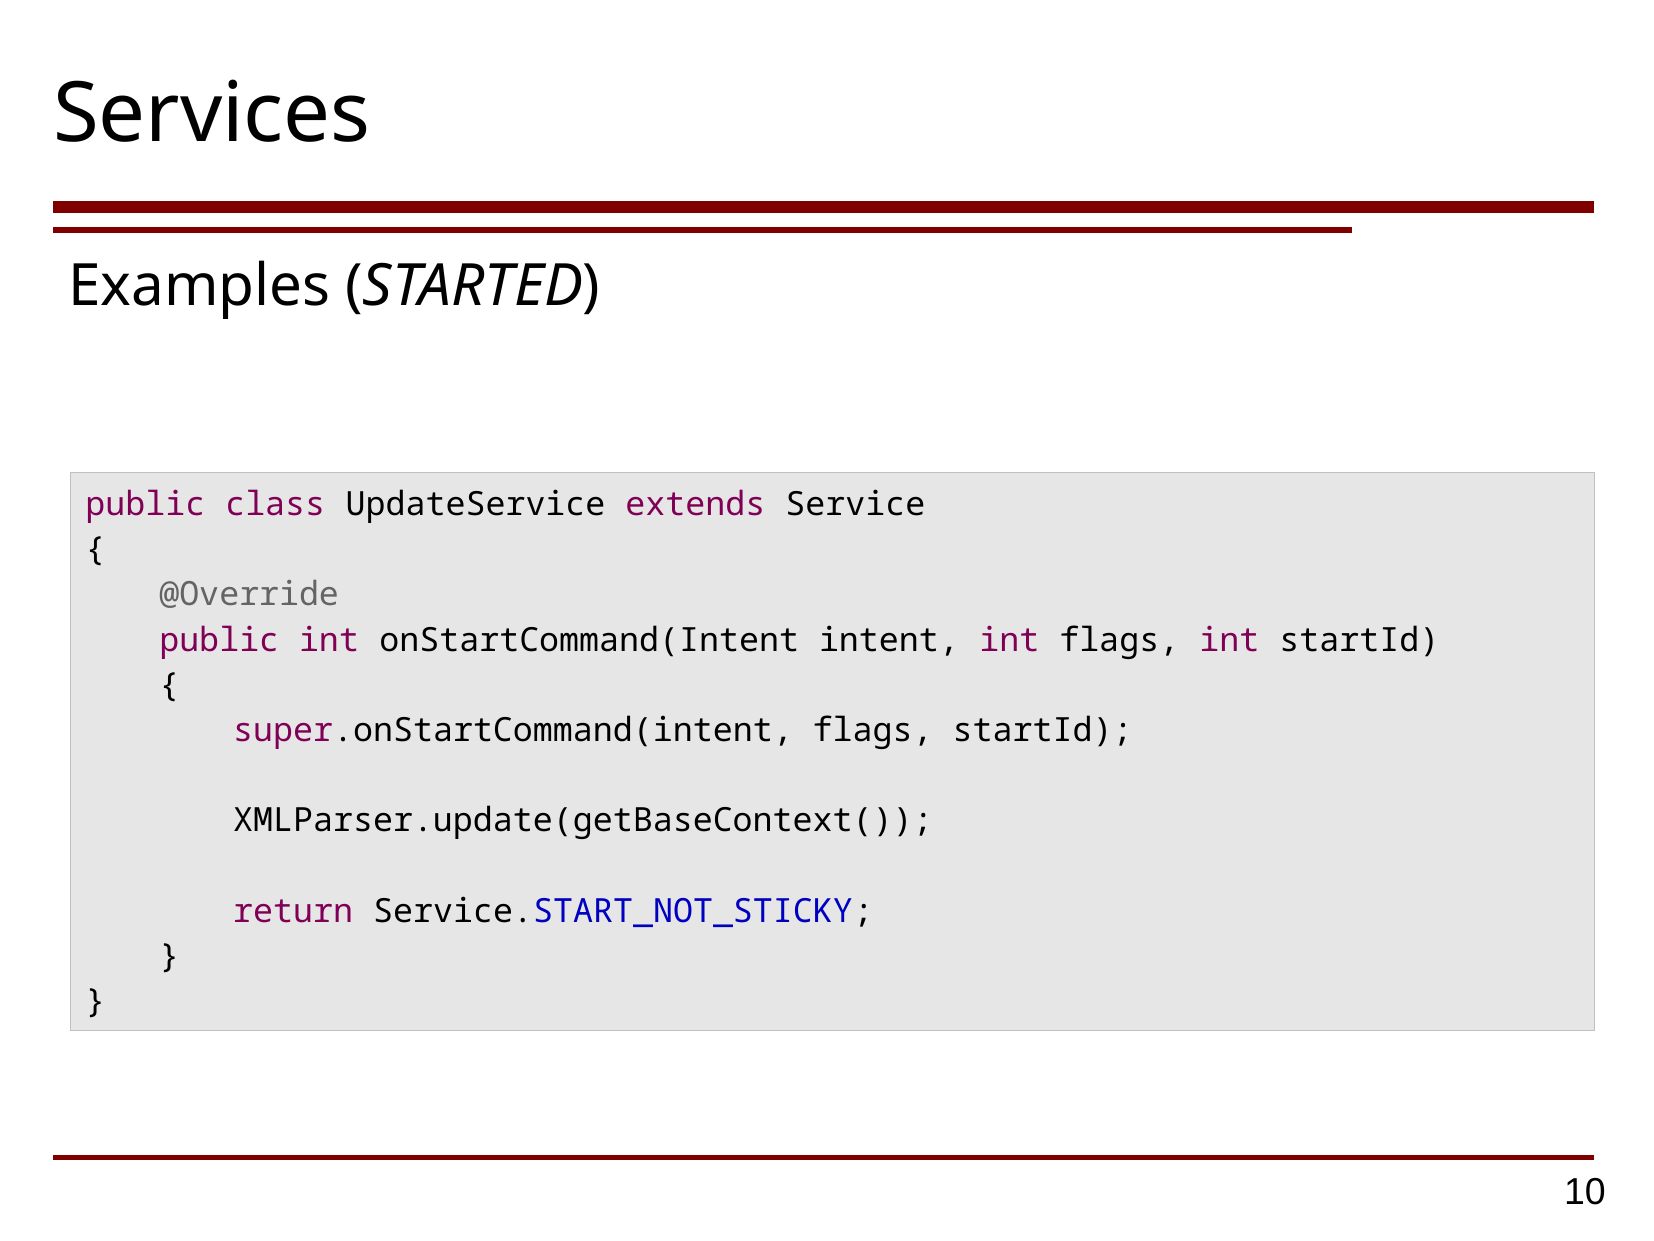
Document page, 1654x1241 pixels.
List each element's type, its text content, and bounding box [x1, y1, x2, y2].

text_box <number> [35, 1163, 1654, 1221]
text_box Examples (STARTED) [53, 236, 667, 330]
text_box public class UpdateService extends Service { @Override public int onStartCommand(Intent intent, int flags, int startId) { super.onStartCommand(intent, flags, startId); XMLParser.update(getBaseContext()); return Service.START_NOT_STICKY; } } [70, 472, 1595, 986]
subtitle Services [53, 48, 1542, 172]
